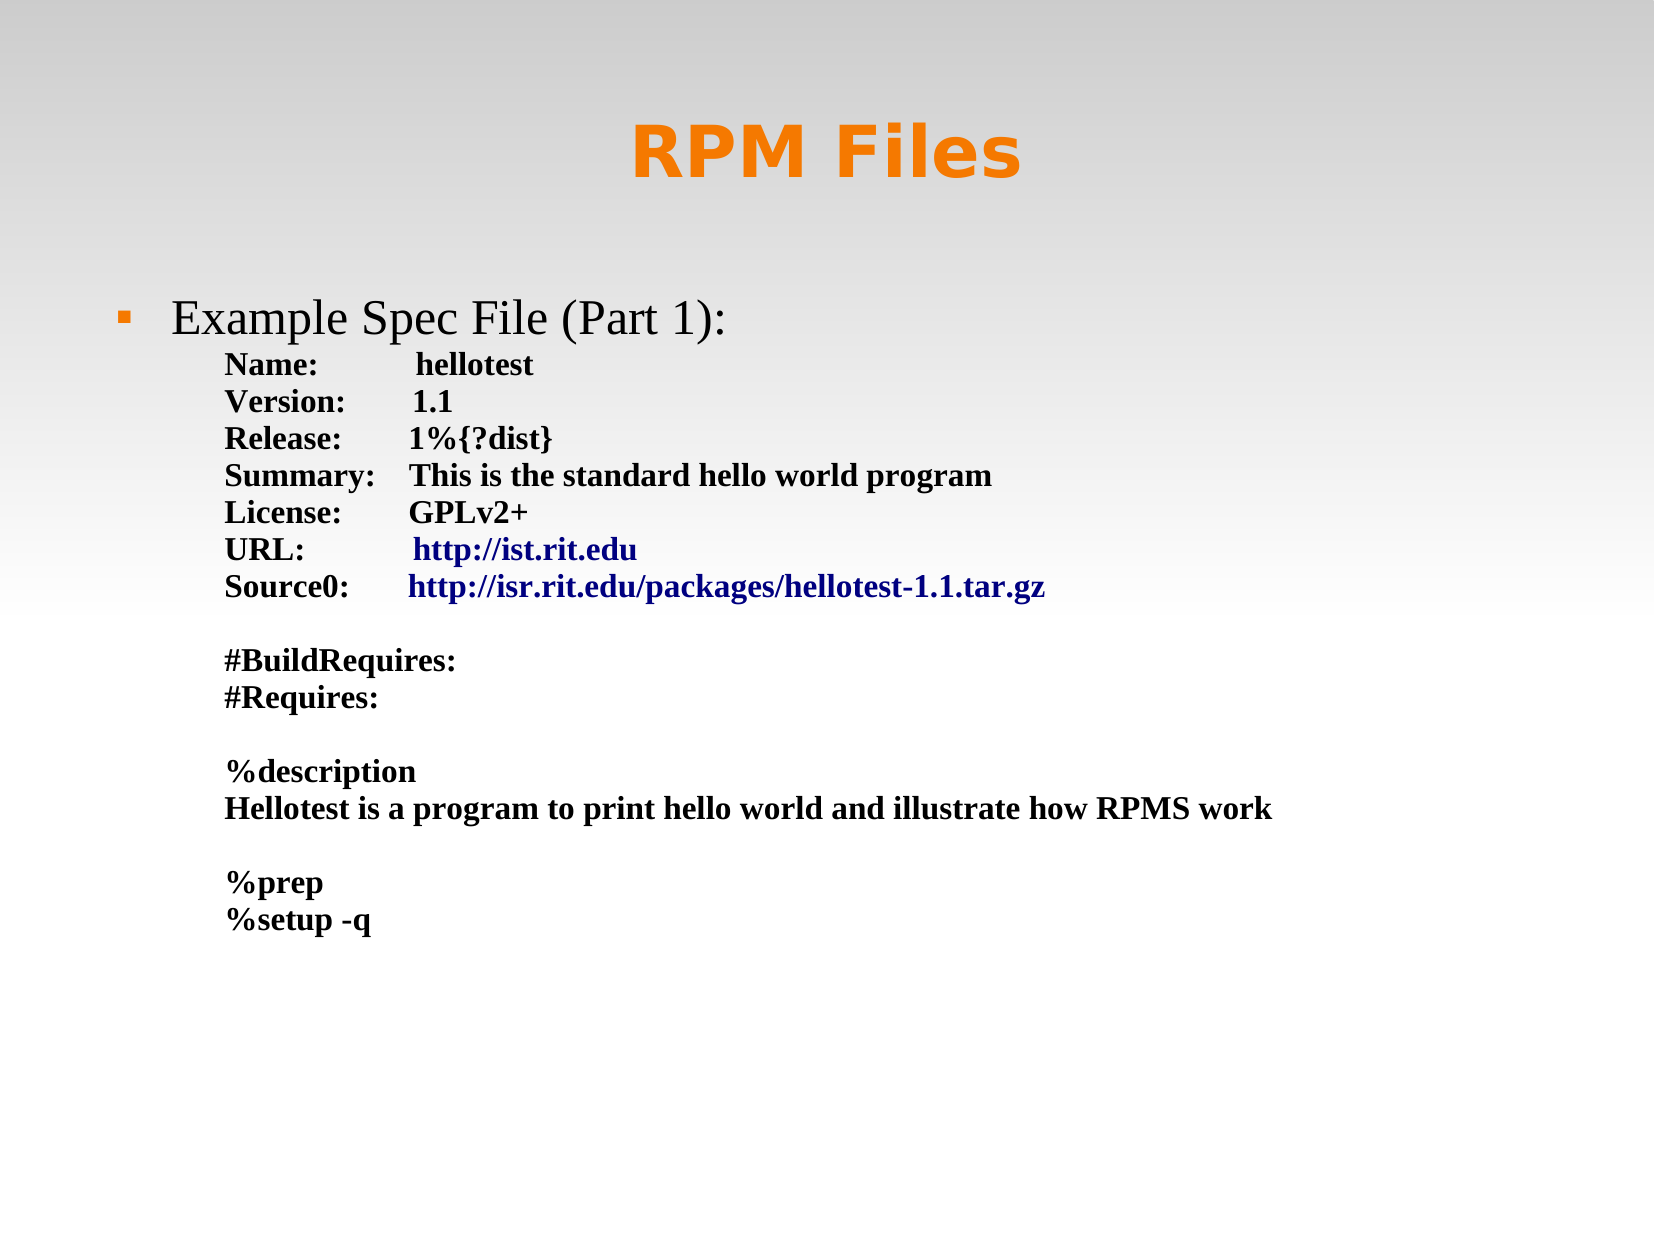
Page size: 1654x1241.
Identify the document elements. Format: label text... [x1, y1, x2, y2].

title RPM Files [82, 49, 1571, 257]
list Example Spec File (Part 1): Name: hellotest Version: 1.1 Release: 1%{?dist} Summary: This is the standard hello world program License: GPLv2+ URL: http://ist.rit.edu Source0: http://isr.rit.edu/packages/hellotest-1.1.tar.gz #BuildRequires: #Requires: %description Hellotest is a program to print hello world and illustrate how RPMS work %prep %setup -q [82, 290, 1571, 1109]
